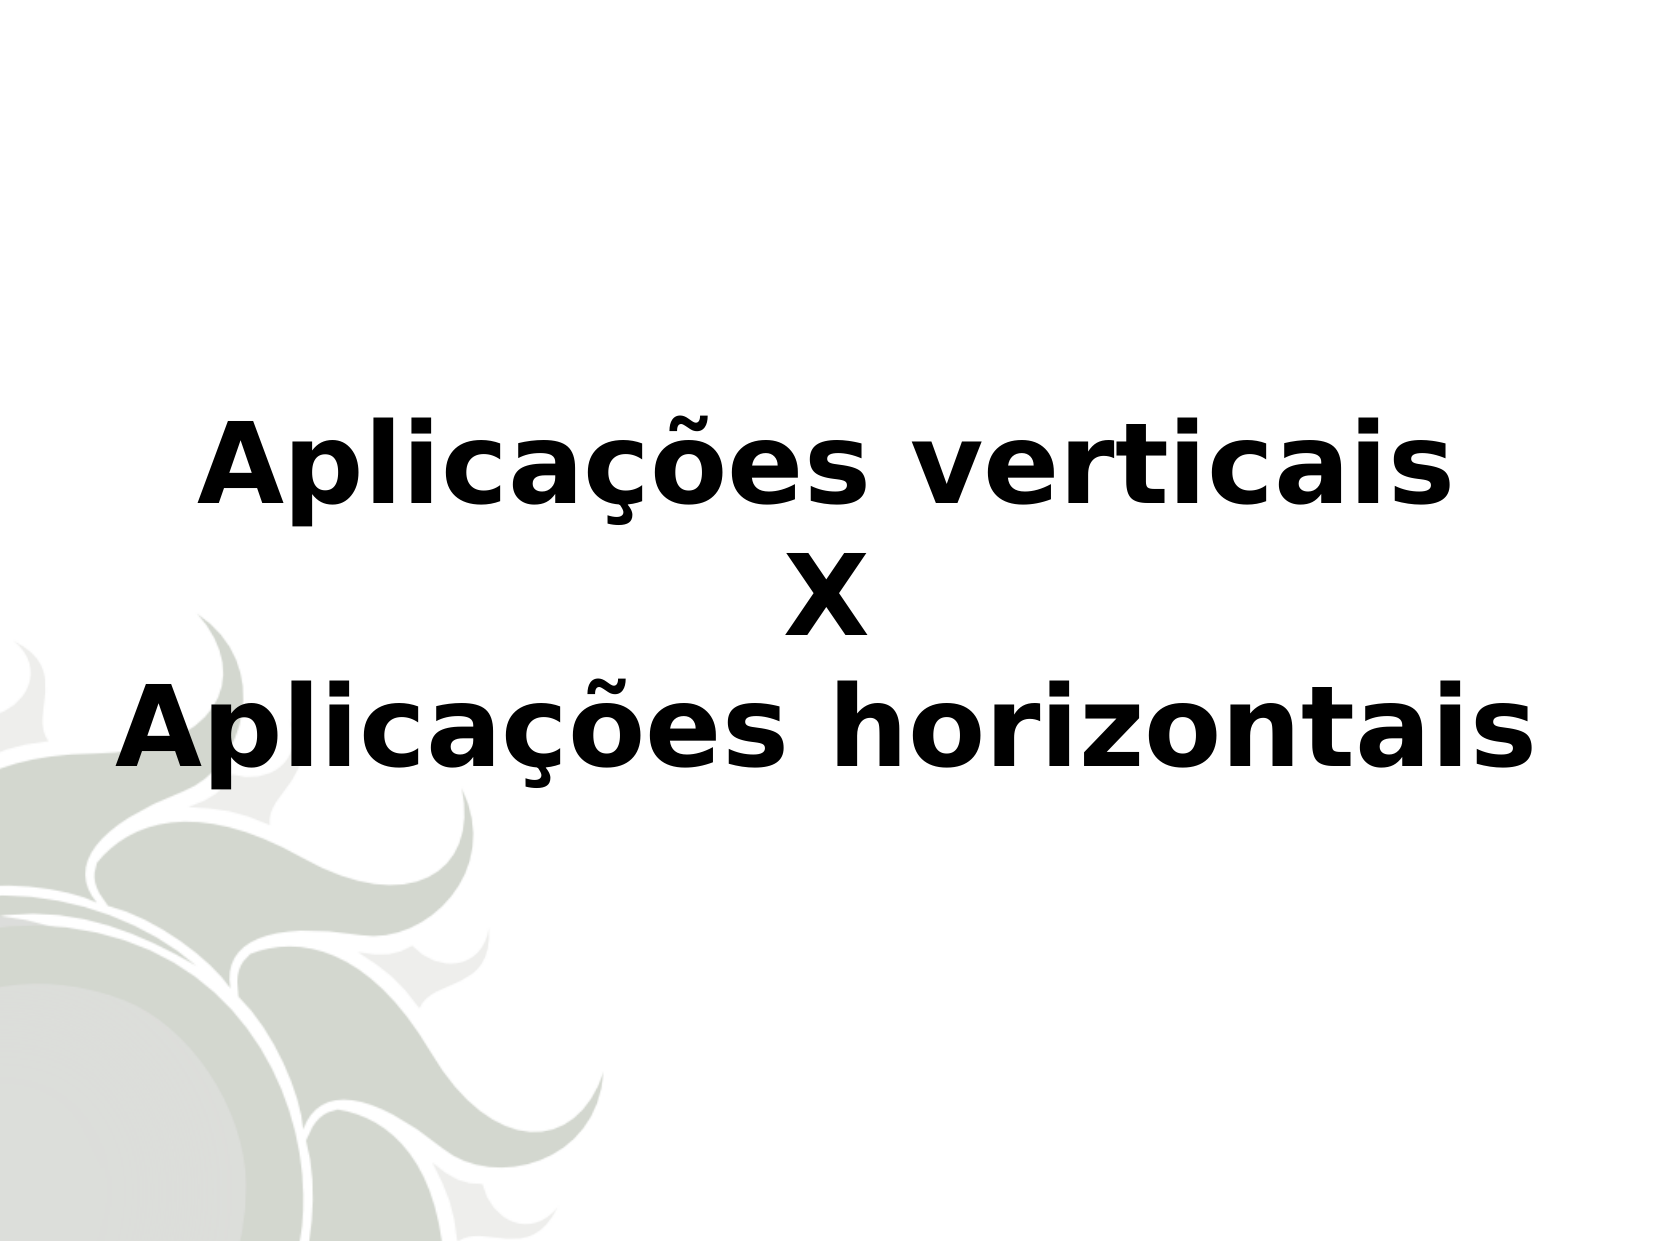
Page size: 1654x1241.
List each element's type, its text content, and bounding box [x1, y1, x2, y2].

picture [0, 555, 644, 1241]
title Aplicações verticais X Aplicações horizontais [82, 399, 1571, 793]
